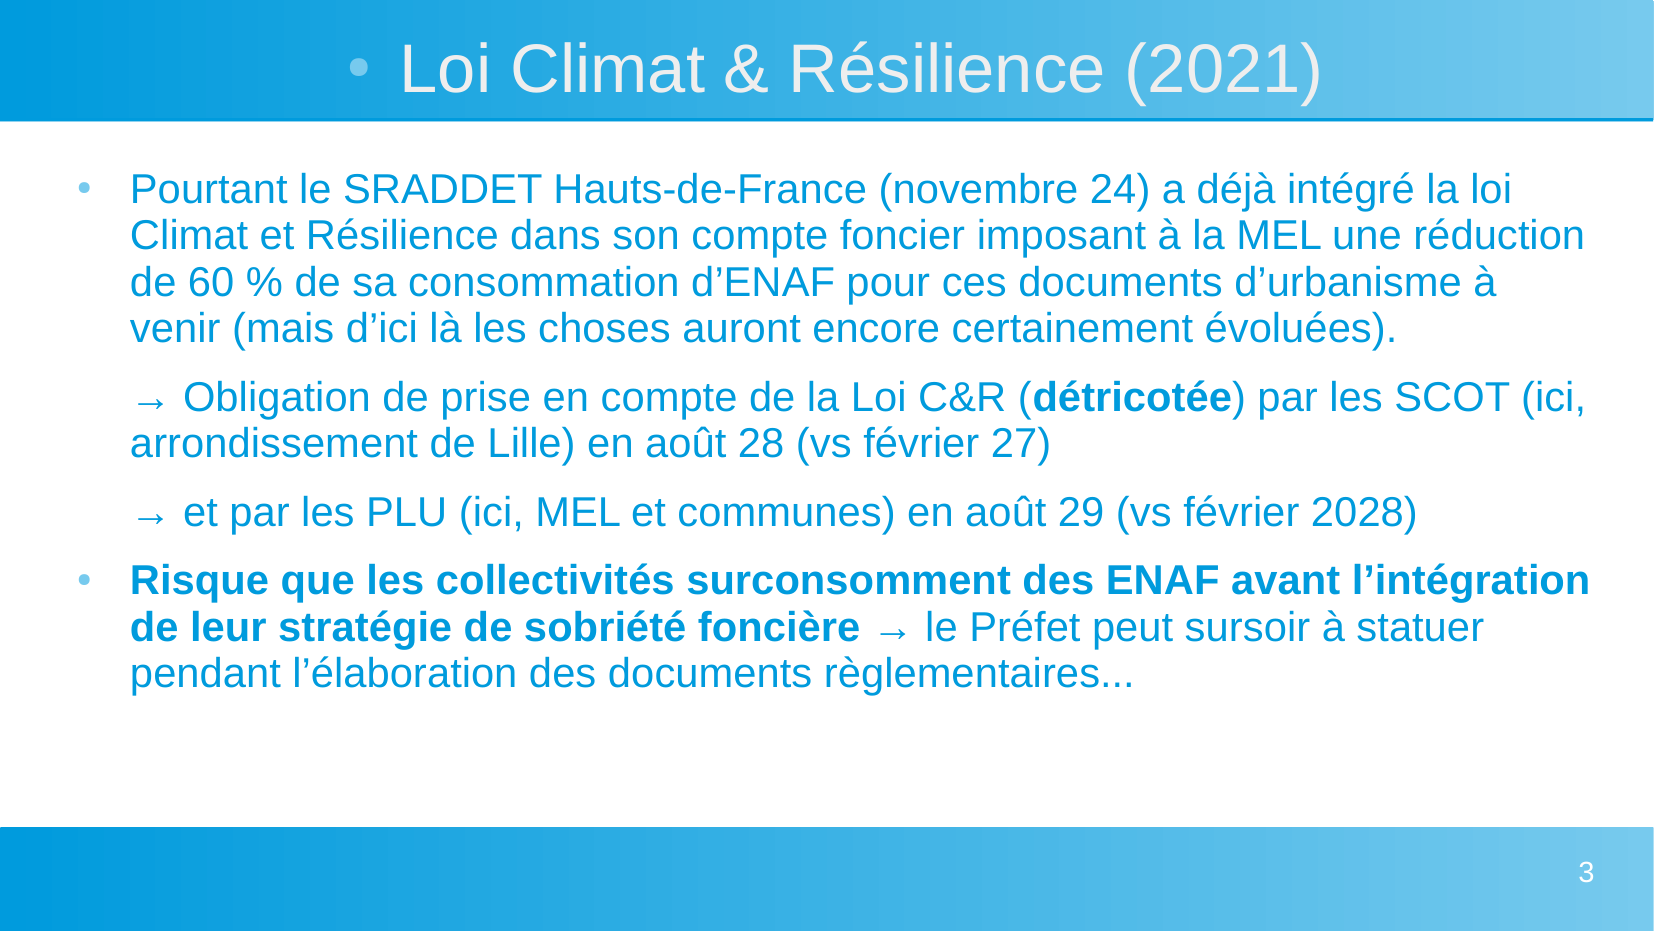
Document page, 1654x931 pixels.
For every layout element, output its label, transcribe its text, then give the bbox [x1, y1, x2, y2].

title Loi Climat & Résilience (2021) [59, 29, 1595, 108]
list Pourtant le SRADDET Hauts-de-France (novembre 24) a déjà intégré la loi Climat et Résilience dans son compte foncier imposant à la MEL une réduction de 60 % de sa consommation d’ENAF pour ces documents d’urbanisme à venir (mais d’ici là les choses auront encore certainement évoluées). → Obligation de prise en compte de la Loi C&R (détricotée) par les SCOT (ici, arrondissement de Lille) en août 28 (vs février 27) → et par les PLU (ici, MEL et communes) en août 29 (vs février 2028) Risque que les collectivités surconsomment des ENAF avant l’intégration de leur stratégie de sobriété foncière → le Préfet peut sursoir à statuer pendant l’élaboration des documents règlementaires... [59, 118, 1595, 709]
